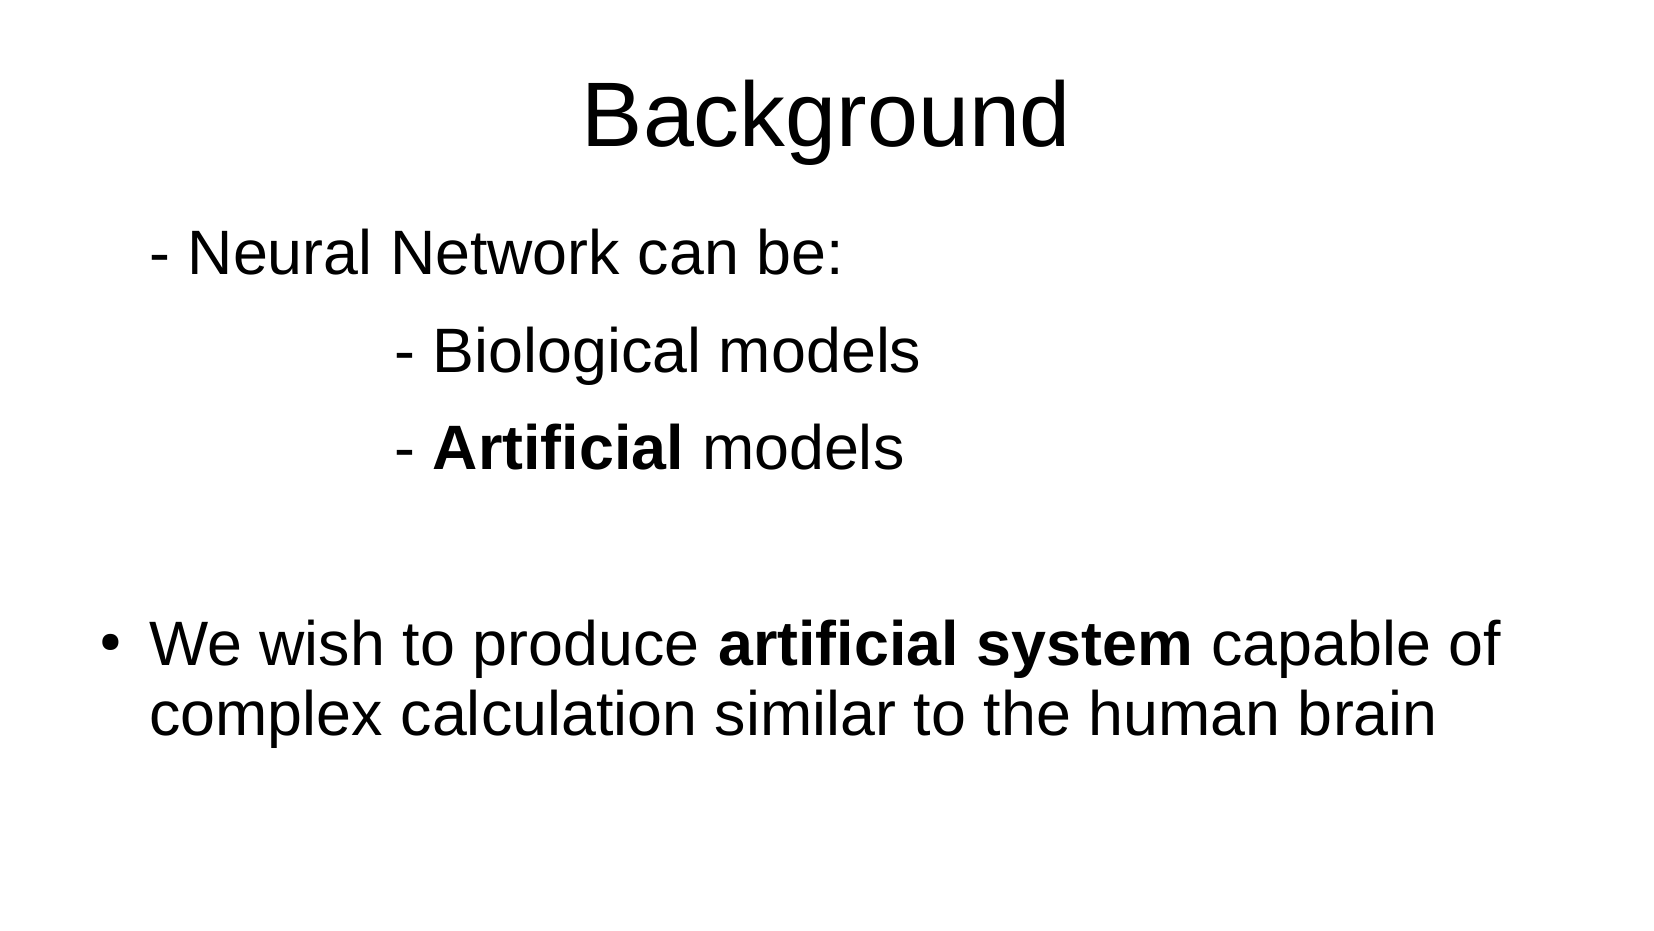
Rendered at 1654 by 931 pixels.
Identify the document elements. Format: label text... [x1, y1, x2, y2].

list - Neural Network can be: - Biological models - Artificial models We wish to produce artificial system capable of complex calculation similar to the human brain [82, 217, 1571, 758]
title Background [82, 37, 1571, 193]
